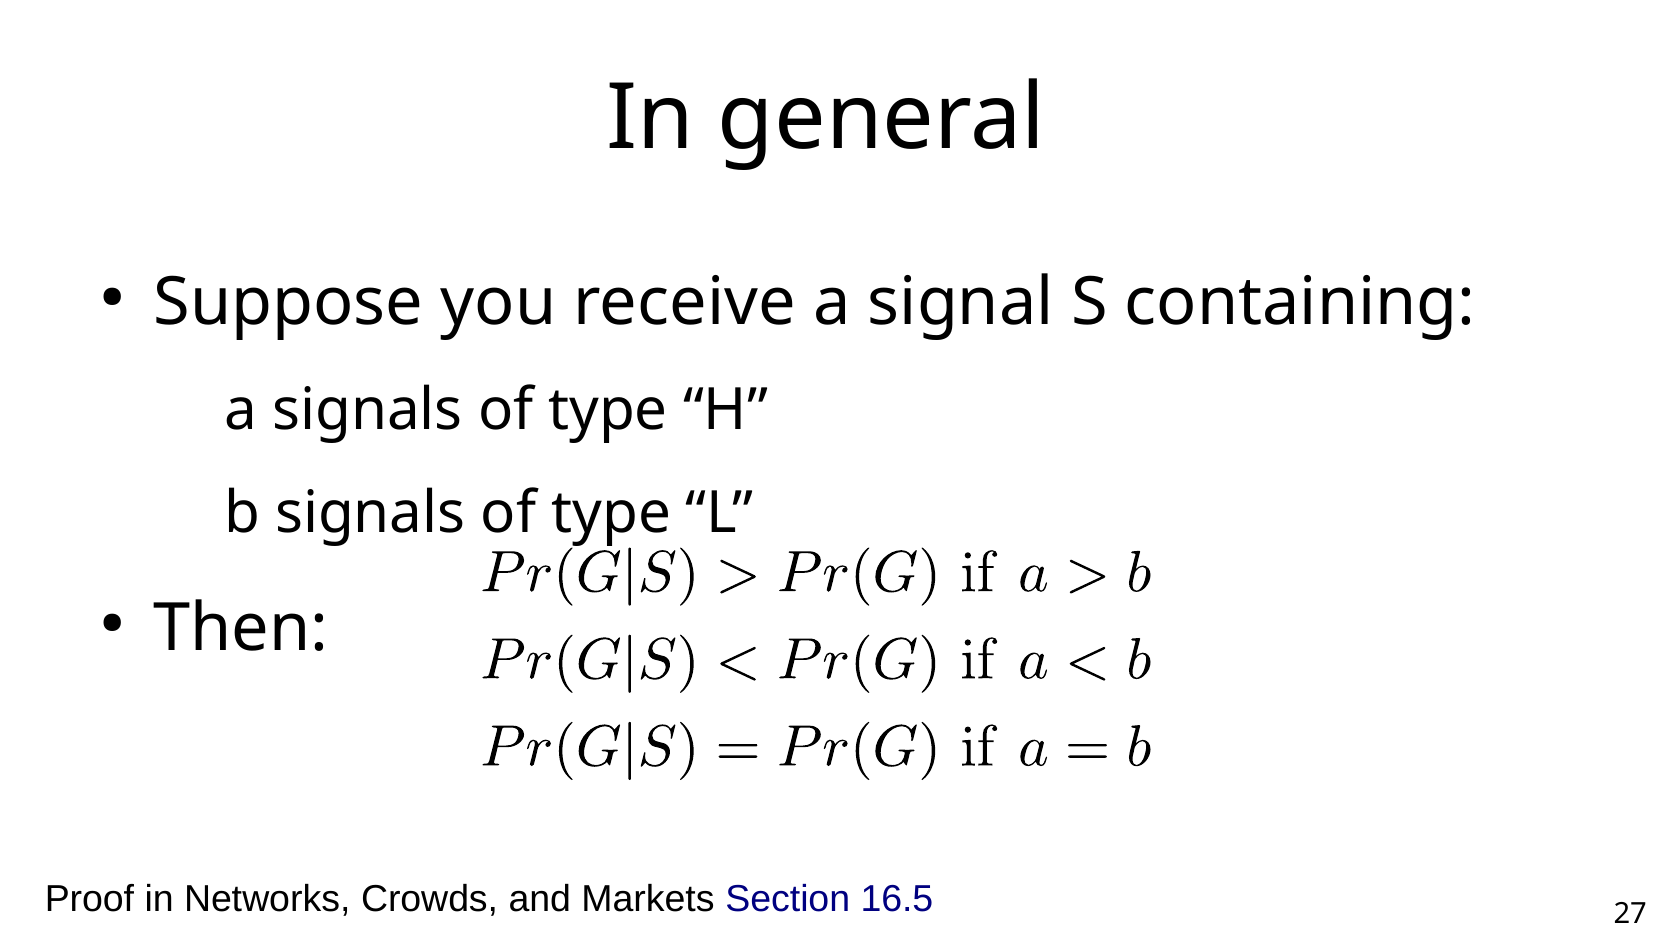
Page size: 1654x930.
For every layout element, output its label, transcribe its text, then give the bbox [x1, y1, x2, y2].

text_box Proof in Networks, Crowds, and Markets Section 16.5 [30, 870, 1036, 921]
title In general [82, 1, 1571, 225]
list Suppose you receive a signal S containing: a signals of type “H” b signals of type “L” Then: [82, 252, 1571, 793]
text_box [480, 547, 1152, 781]
